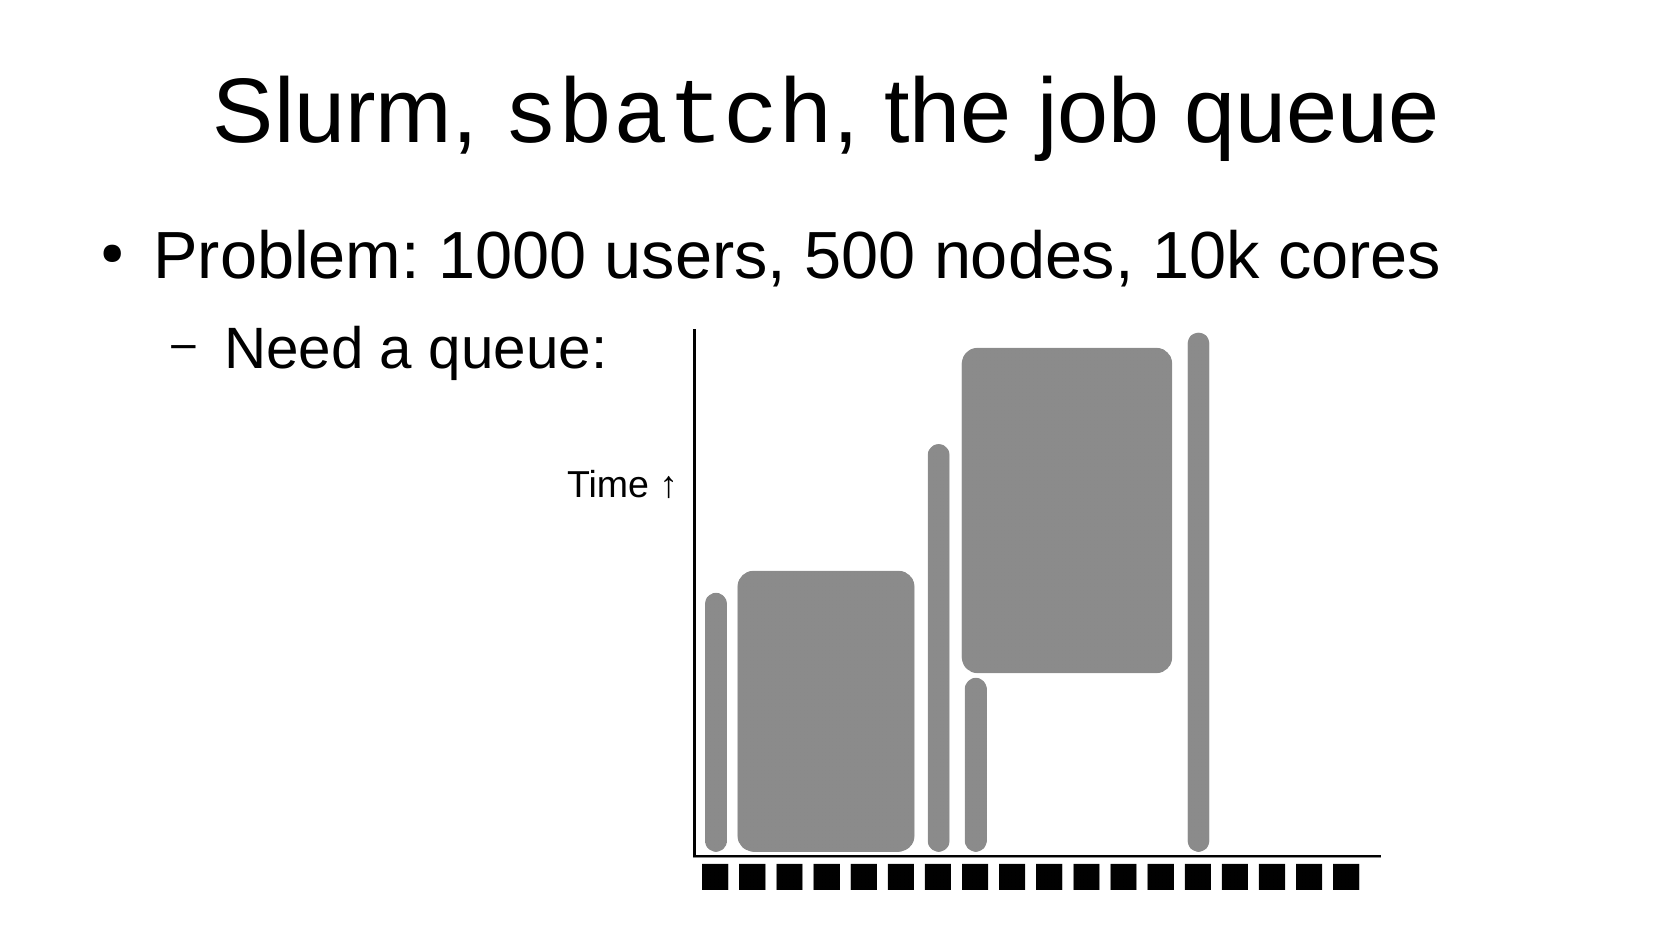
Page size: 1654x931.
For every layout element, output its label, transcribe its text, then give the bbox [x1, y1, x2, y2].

picture [693, 329, 1381, 890]
title Slurm, sbatch, the job queue [82, 37, 1571, 193]
text_box Time ↑ [552, 456, 694, 514]
list Problem: 1000 users, 500 nodes, 10k cores Need a queue: [82, 217, 1571, 758]
